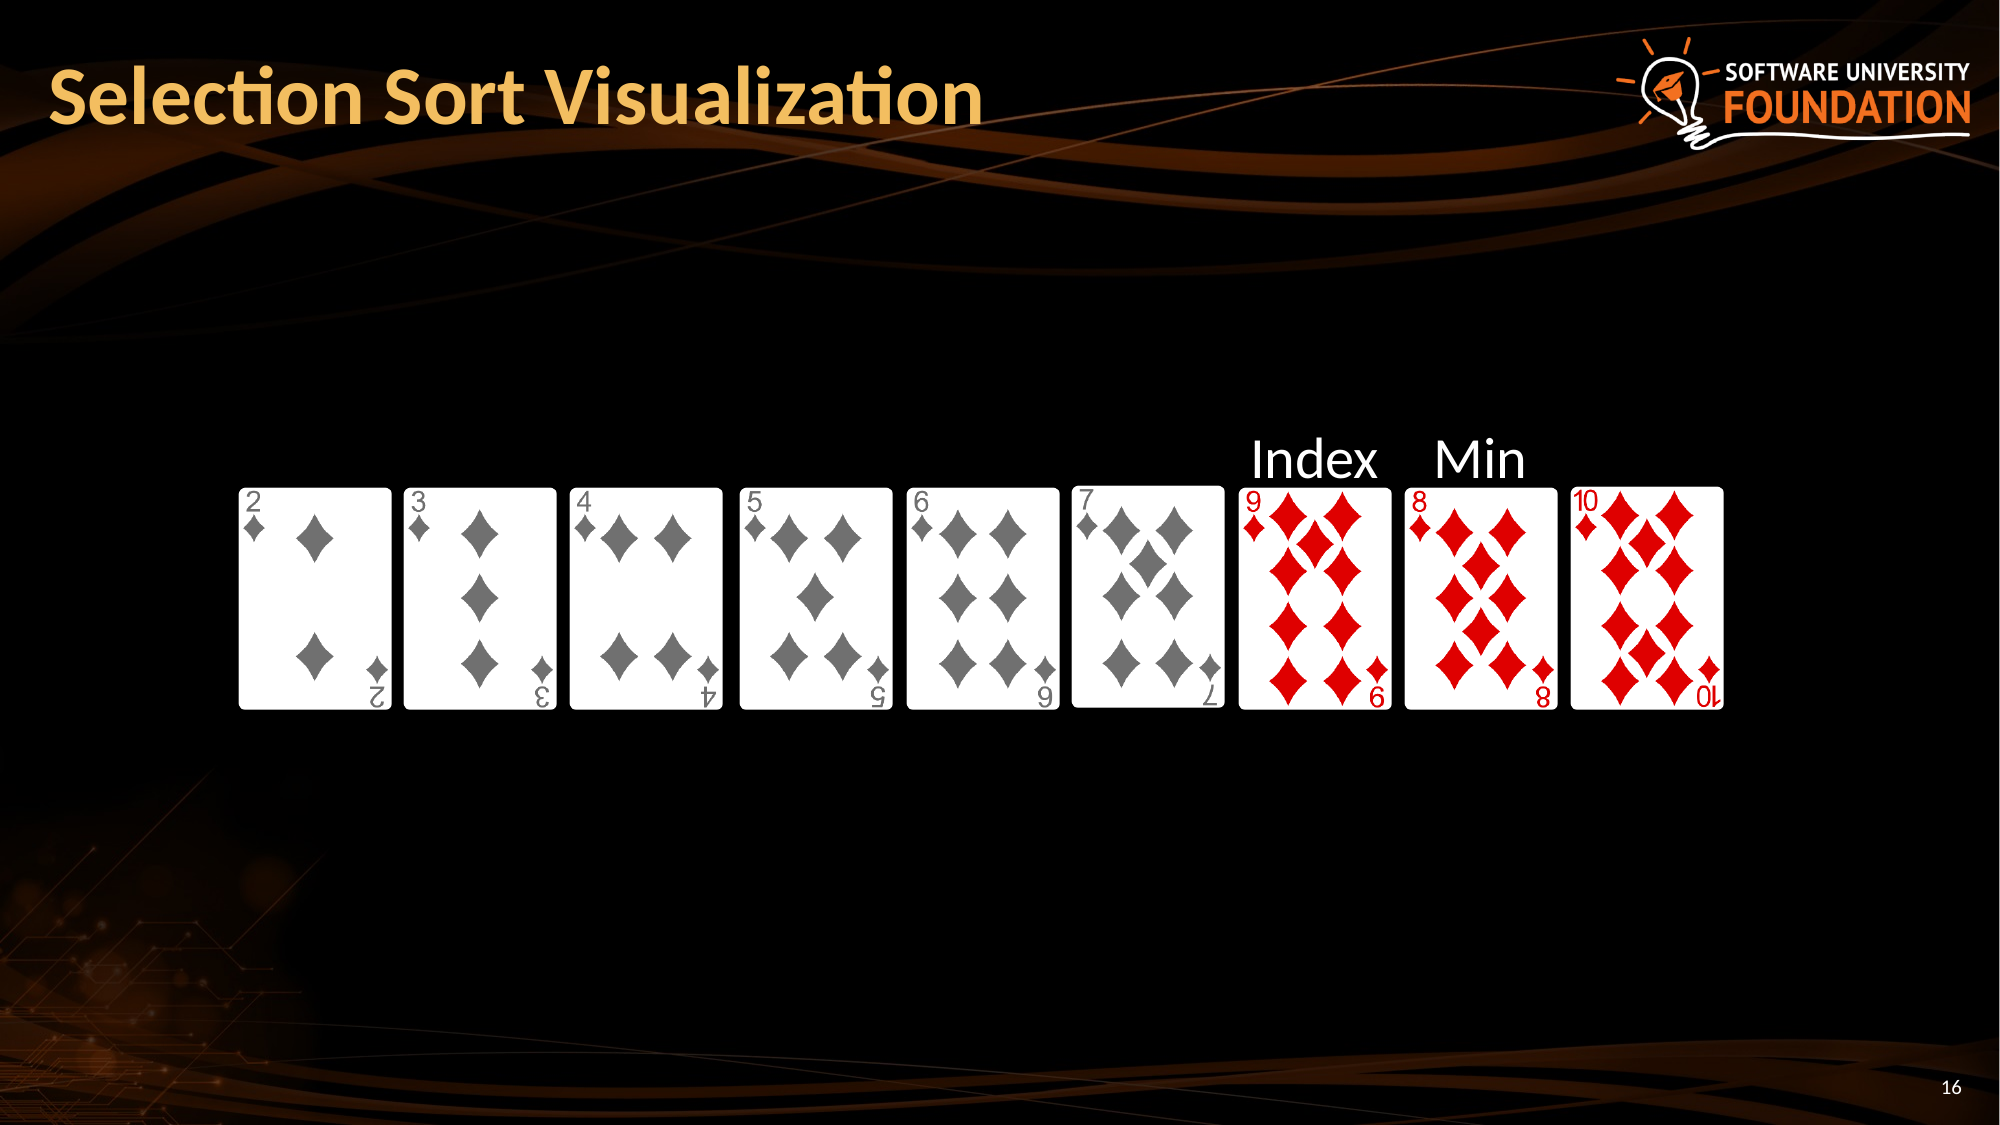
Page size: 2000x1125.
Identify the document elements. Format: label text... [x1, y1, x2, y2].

slide_number <number> [1897, 1070, 1968, 1103]
picture [0, 0, 2000, 1125]
text_box Min [1419, 412, 1543, 498]
text_box Index [1235, 412, 1395, 498]
title Selection Sort Visualization [30, 6, 1602, 189]
